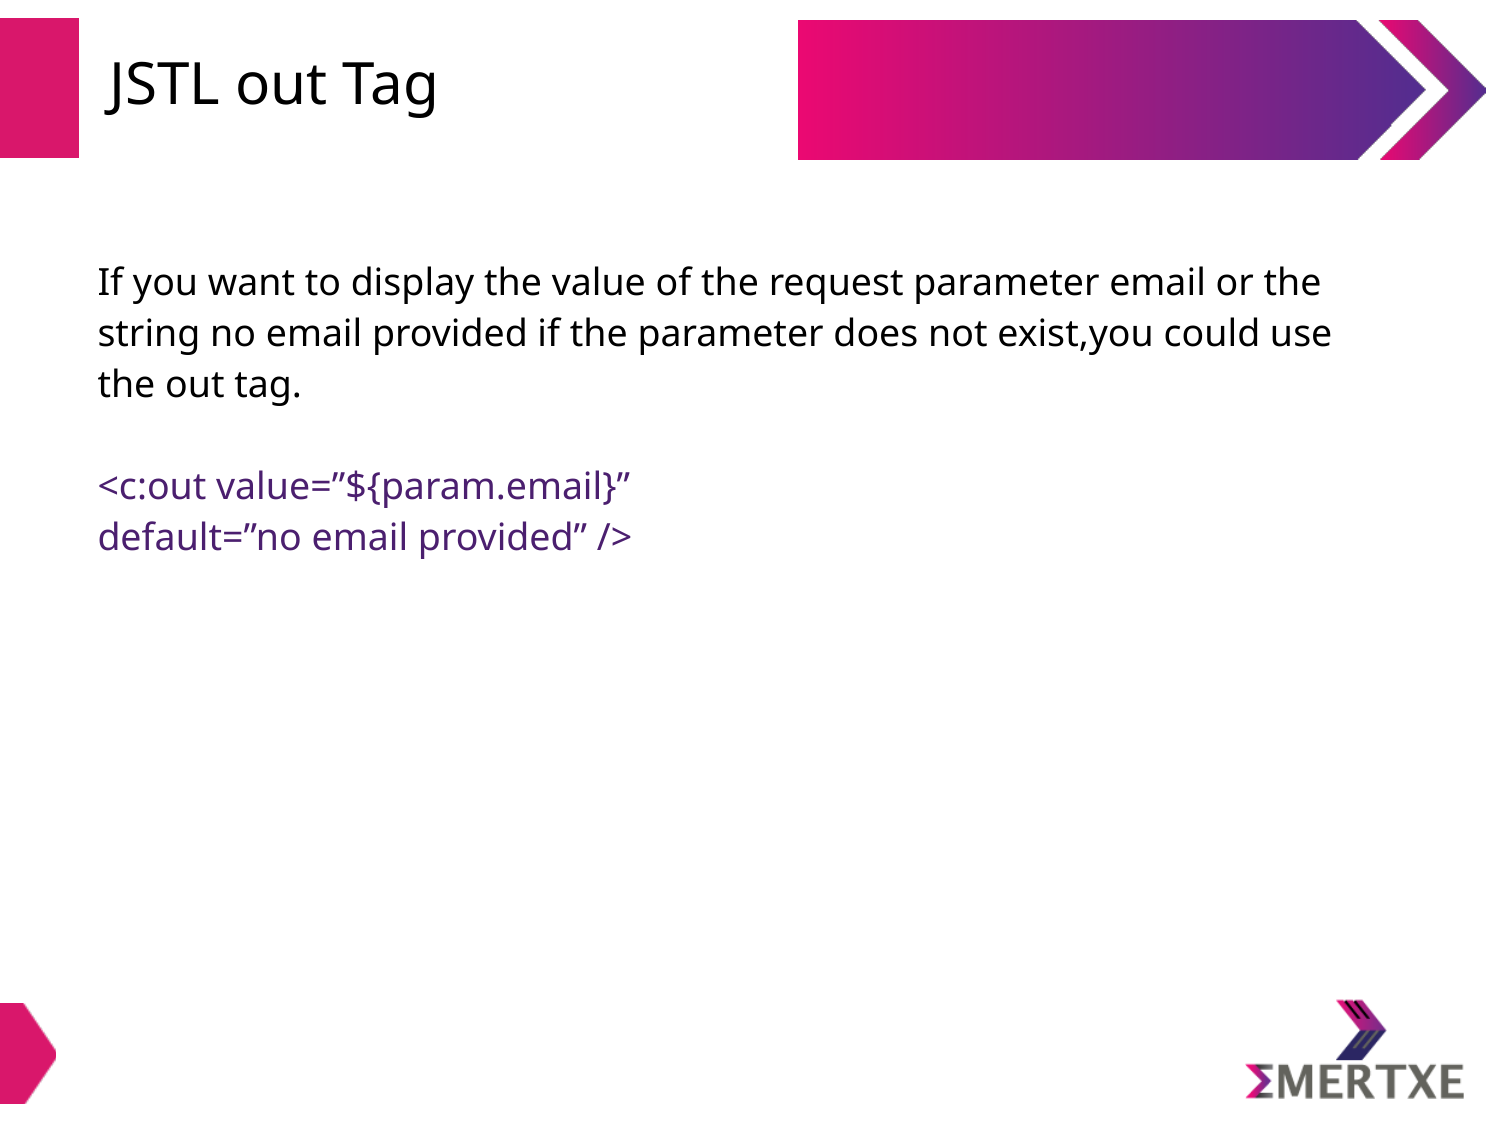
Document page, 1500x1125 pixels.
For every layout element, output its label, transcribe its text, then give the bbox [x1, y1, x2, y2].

text_box If you want to display the value of the request parameter email or the string no email provided if the parameter does not exist,you could use the out tag. <c:out value=”${param.email}” default=”no email provided” /> [82, 248, 1371, 527]
picture [1245, 996, 1465, 1099]
text_box JSTL out Tag [94, 35, 756, 119]
picture [798, 20, 1486, 160]
